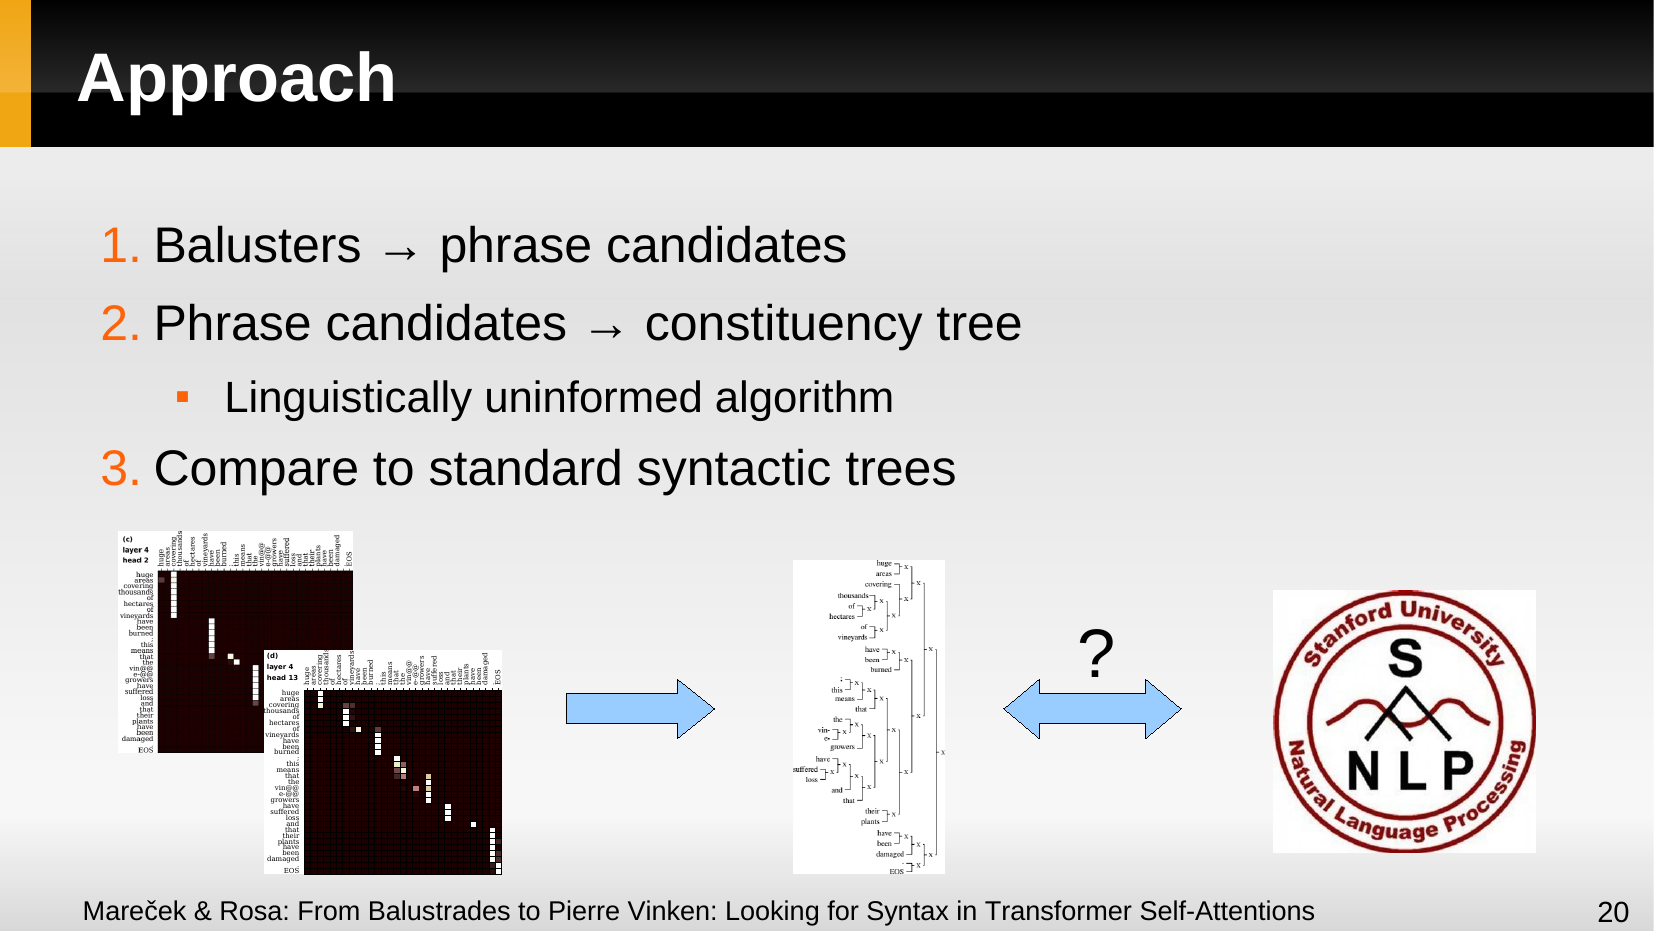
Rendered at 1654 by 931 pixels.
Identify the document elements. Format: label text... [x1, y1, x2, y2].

text_box [566, 679, 715, 739]
list Balusters → phrase candidates Phrase candidates → constituency tree Linguistically uninformed algorithm Compare to standard syntactic trees [82, 217, 1595, 832]
text_box [1003, 679, 1182, 739]
picture [0, 0, 1654, 931]
text_box ? [1062, 608, 1131, 700]
title Approach [76, 0, 1625, 156]
